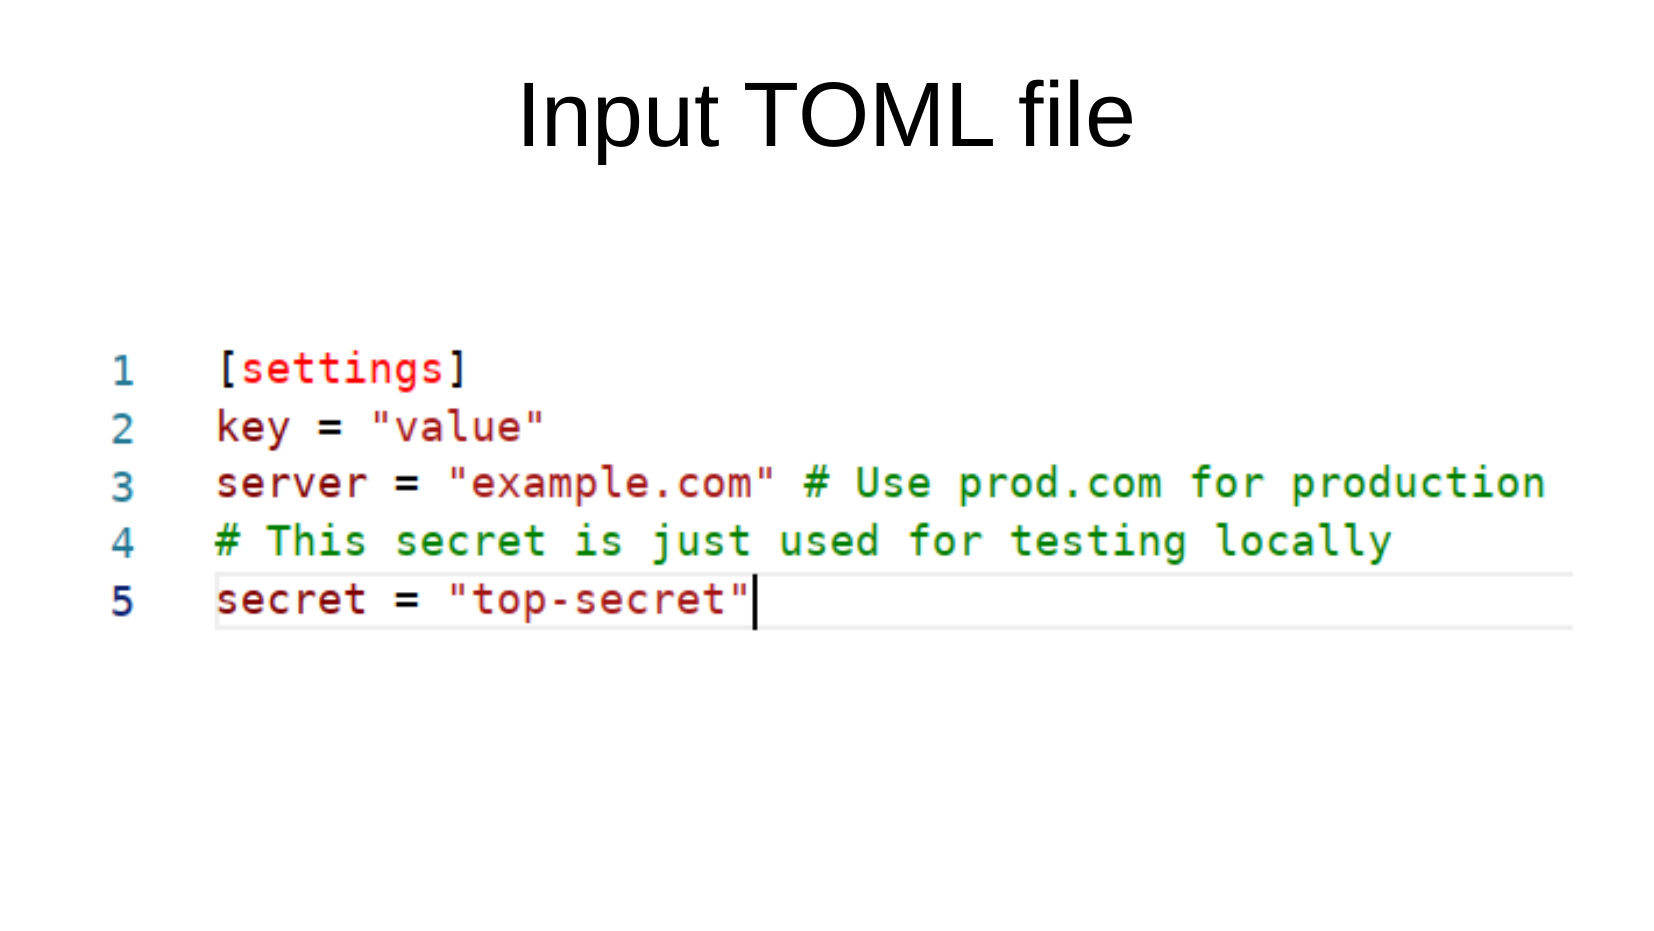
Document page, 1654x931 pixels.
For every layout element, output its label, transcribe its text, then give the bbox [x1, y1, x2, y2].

title Input TOML file [82, 37, 1571, 193]
picture [85, 337, 1573, 676]
